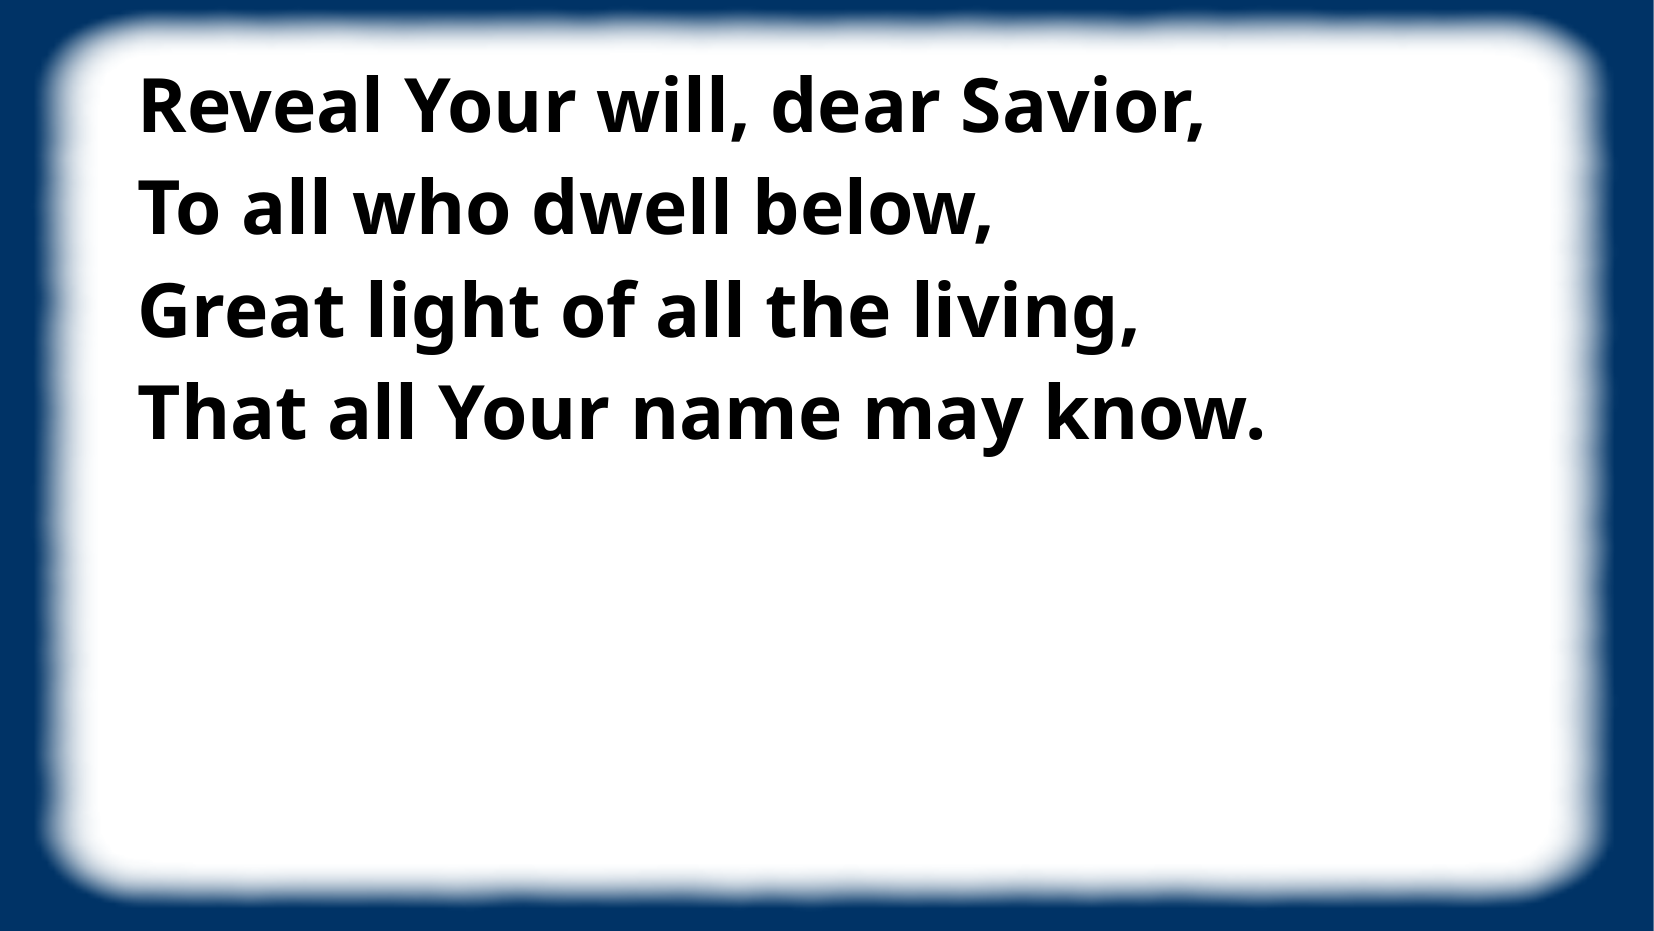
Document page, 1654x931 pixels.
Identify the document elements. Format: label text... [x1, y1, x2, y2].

picture [0, 0, 1654, 931]
text_box Reveal Your will, dear Savior, To all who dwell below, Great light of all the living, That all Your name may know. [45, 45, 1606, 460]
